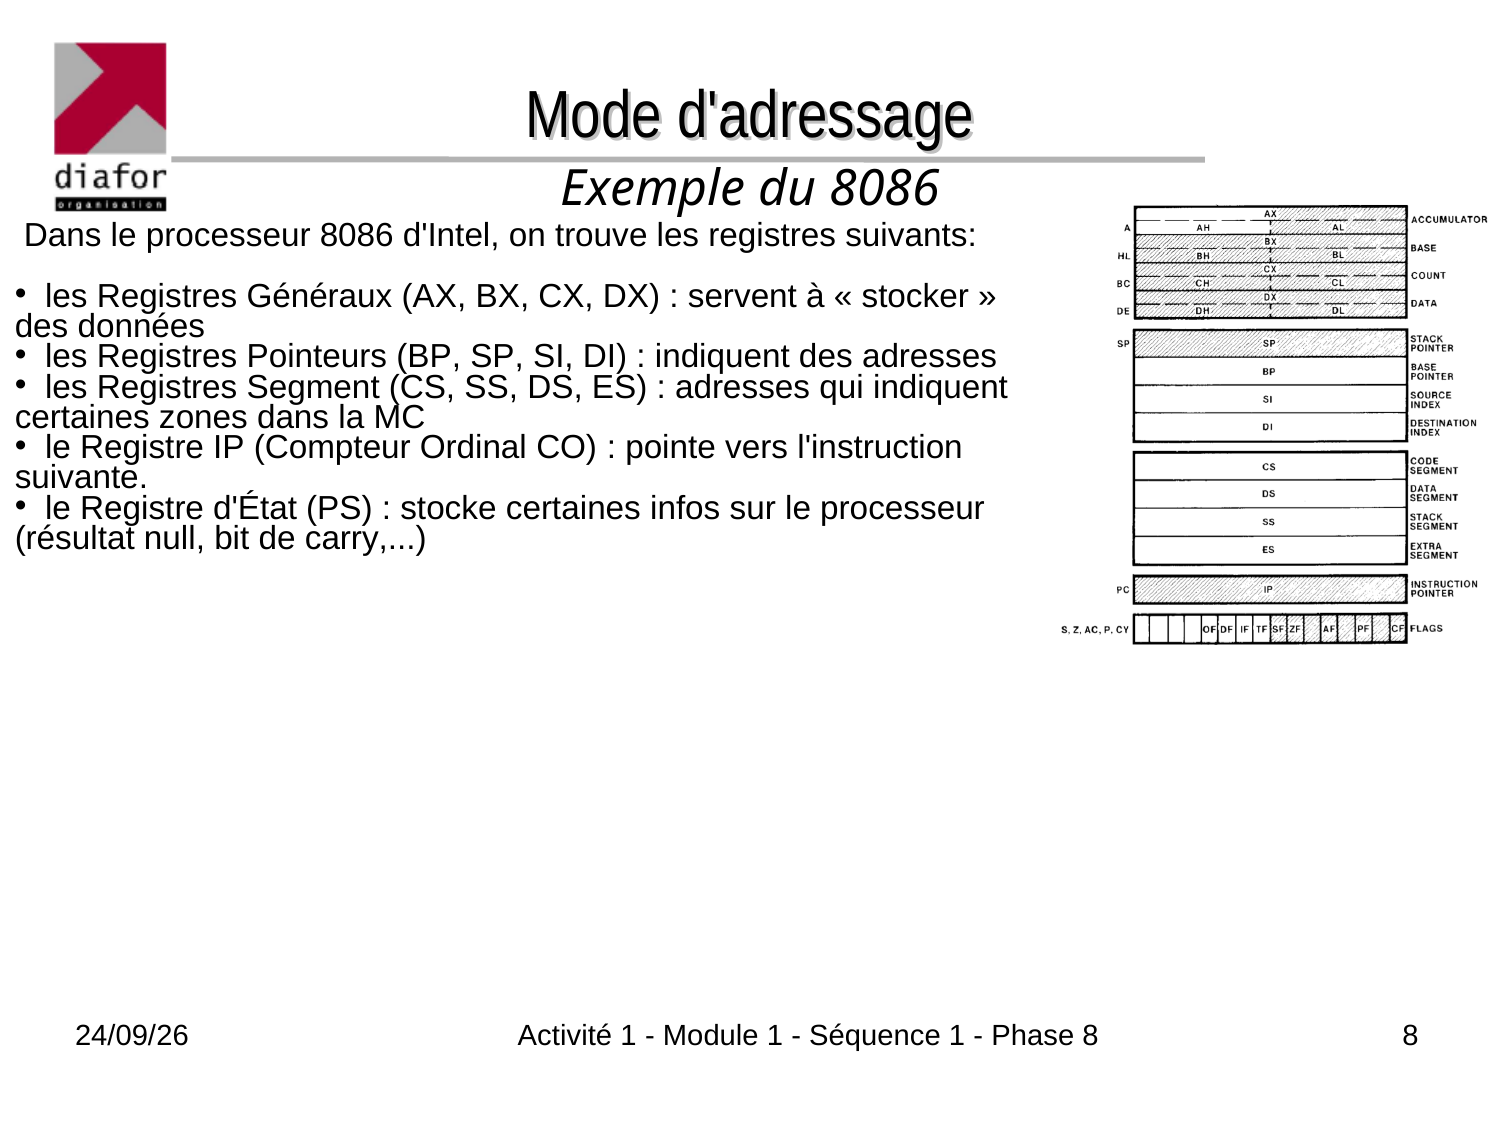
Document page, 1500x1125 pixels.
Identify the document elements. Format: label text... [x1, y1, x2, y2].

text_box Dans le processeur 8086 d'Intel, on trouve les registres suivants: les Registres Généraux (AX, BX, CX, DX) : servent à « stocker » des données les Registres Pointeurs (BP, SP, SI, DI) : indiquent des adresses les Registres Segment (CS, SS, DS, ES) : adresses qui indiquent certaines zones dans la MC le Registre IP (Compteur Ordinal CO)‏ : pointe vers l'instruction suivante. le Registre d'État (PS) : stocke certaines infos sur le processeur (résultat null, bit de carry,...)‏ [0, 215, 1033, 473]
picture [1033, 187, 1493, 650]
picture [53, 42, 168, 213]
title Mode d'adressage Exemple du 8086 [75, 45, 1426, 215]
